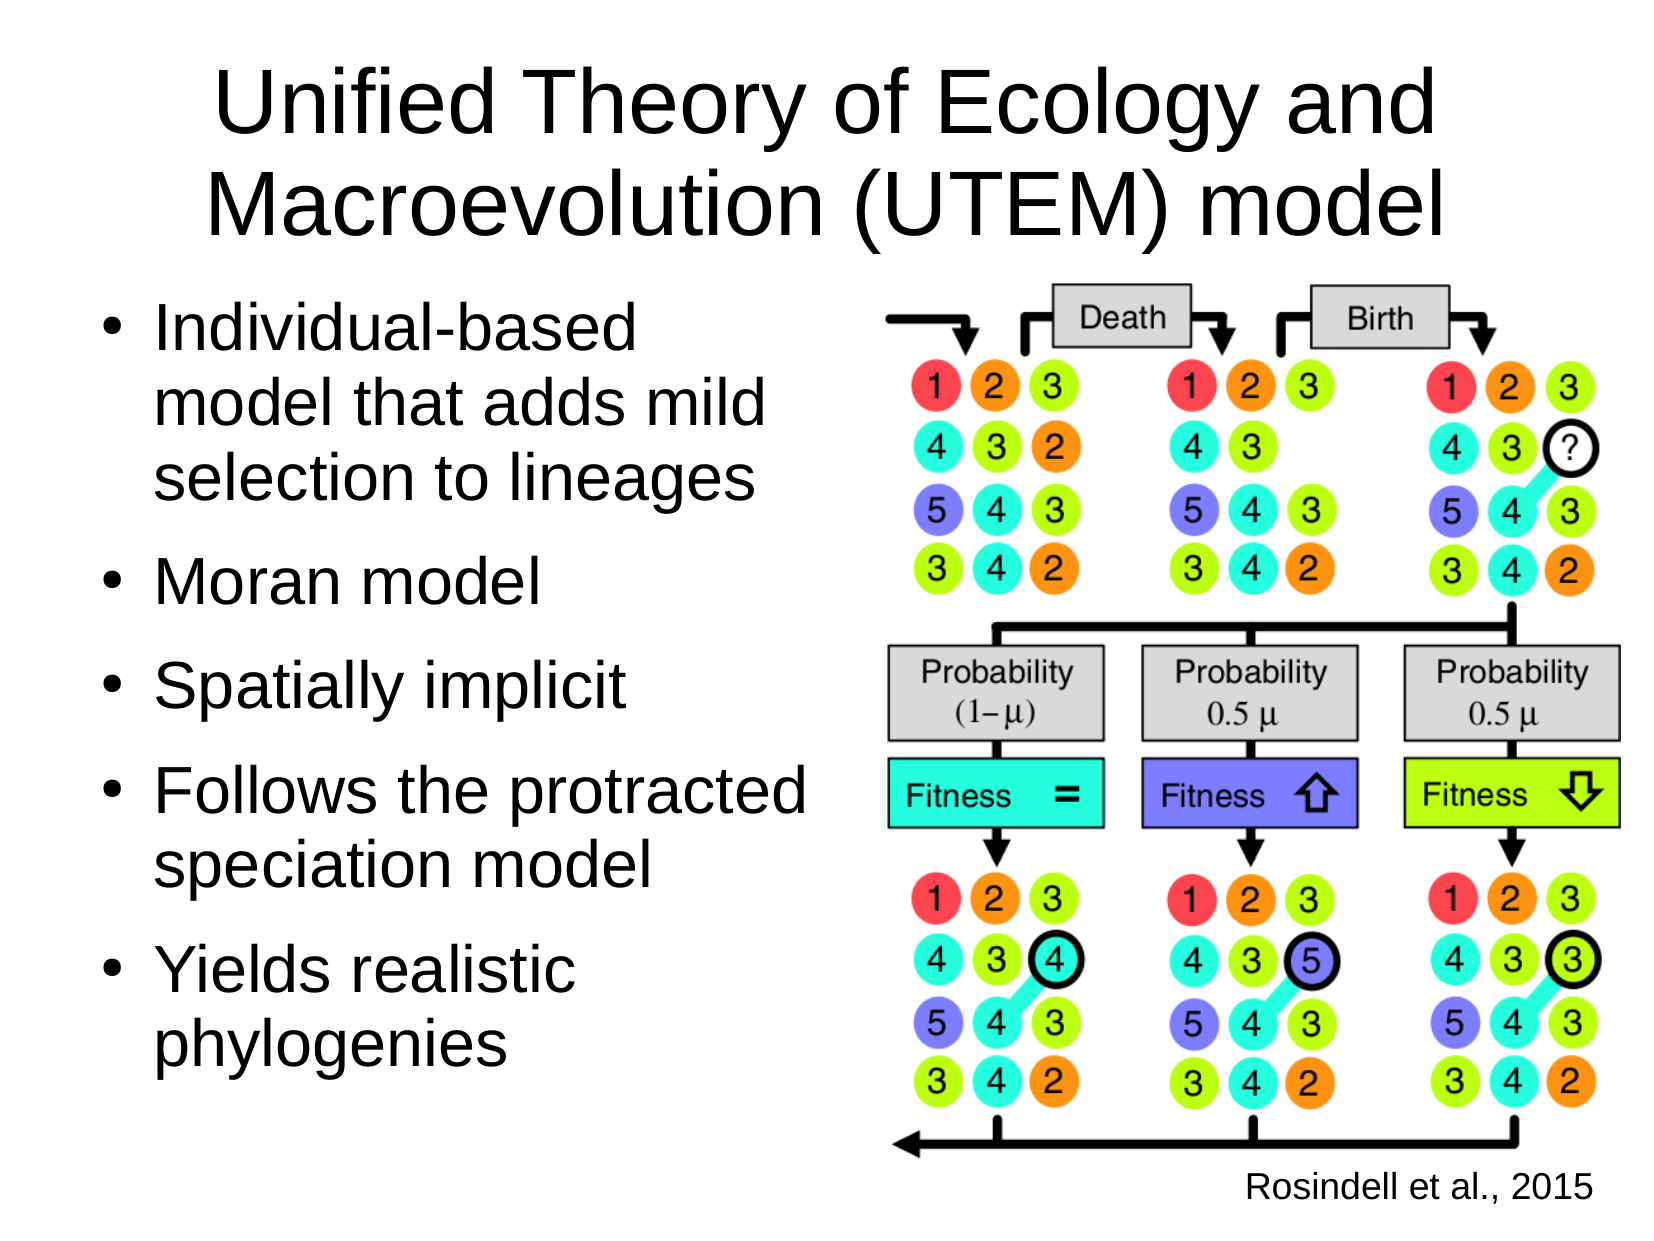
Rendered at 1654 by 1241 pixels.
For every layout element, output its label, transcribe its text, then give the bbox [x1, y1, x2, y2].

picture [885, 283, 1621, 1159]
text_box Rosindell et al., 2015 [1230, 1158, 1621, 1216]
list Individual-based model that adds mild selection to lineages Moran model Spatially implicit Follows the protracted speciation model Yields realistic phylogenies [82, 290, 811, 1186]
title Unified Theory of Ecology and Macroevolution (UTEM) model [82, 49, 1571, 257]
